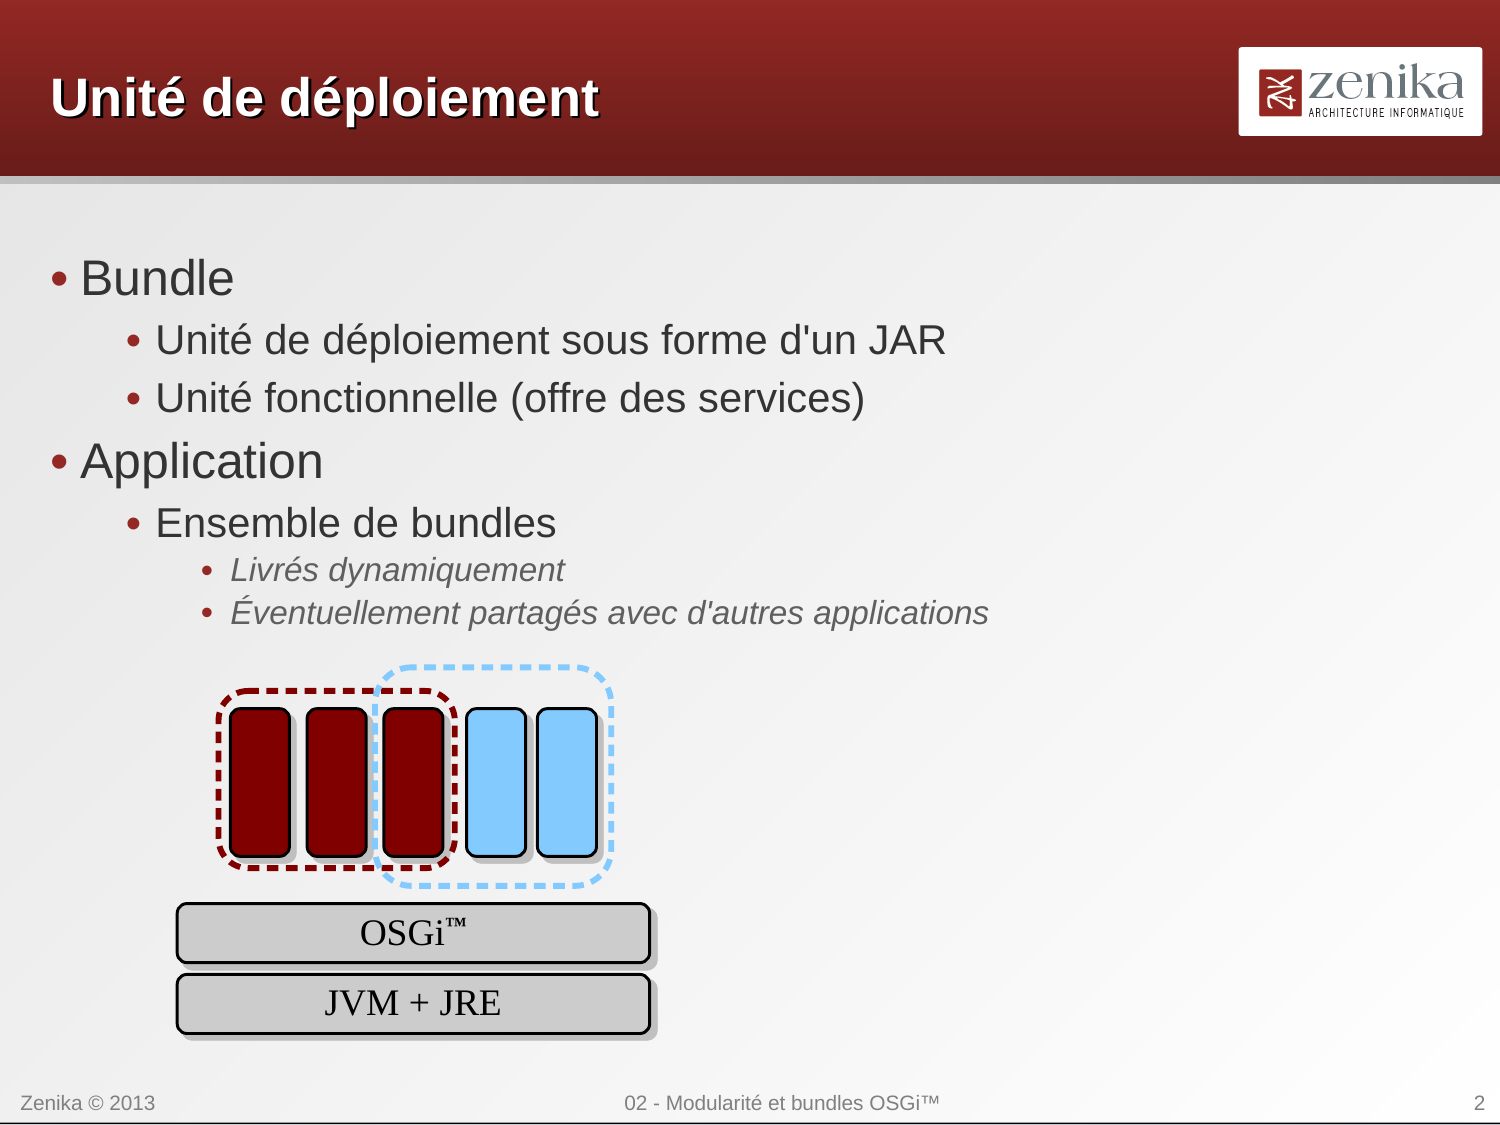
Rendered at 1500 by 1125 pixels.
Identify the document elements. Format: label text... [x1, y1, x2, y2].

text_box JVM + JRE [177, 974, 650, 1034]
text_box [383, 708, 443, 857]
text_box [466, 708, 526, 857]
title Unité de déploiement [50, 15, 1206, 180]
text_box [230, 708, 290, 857]
picture [1257, 58, 1464, 125]
text_box [537, 708, 597, 857]
text_box OSGi™ [177, 903, 650, 963]
list Bundle Unité de déploiement sous forme d'un JAR Unité fonctionnelle (offre des services) Application Ensemble de bundles Livrés dynamiquement Éventuellement partagés avec d'autres applications [50, 249, 1435, 1064]
text_box [307, 708, 367, 857]
